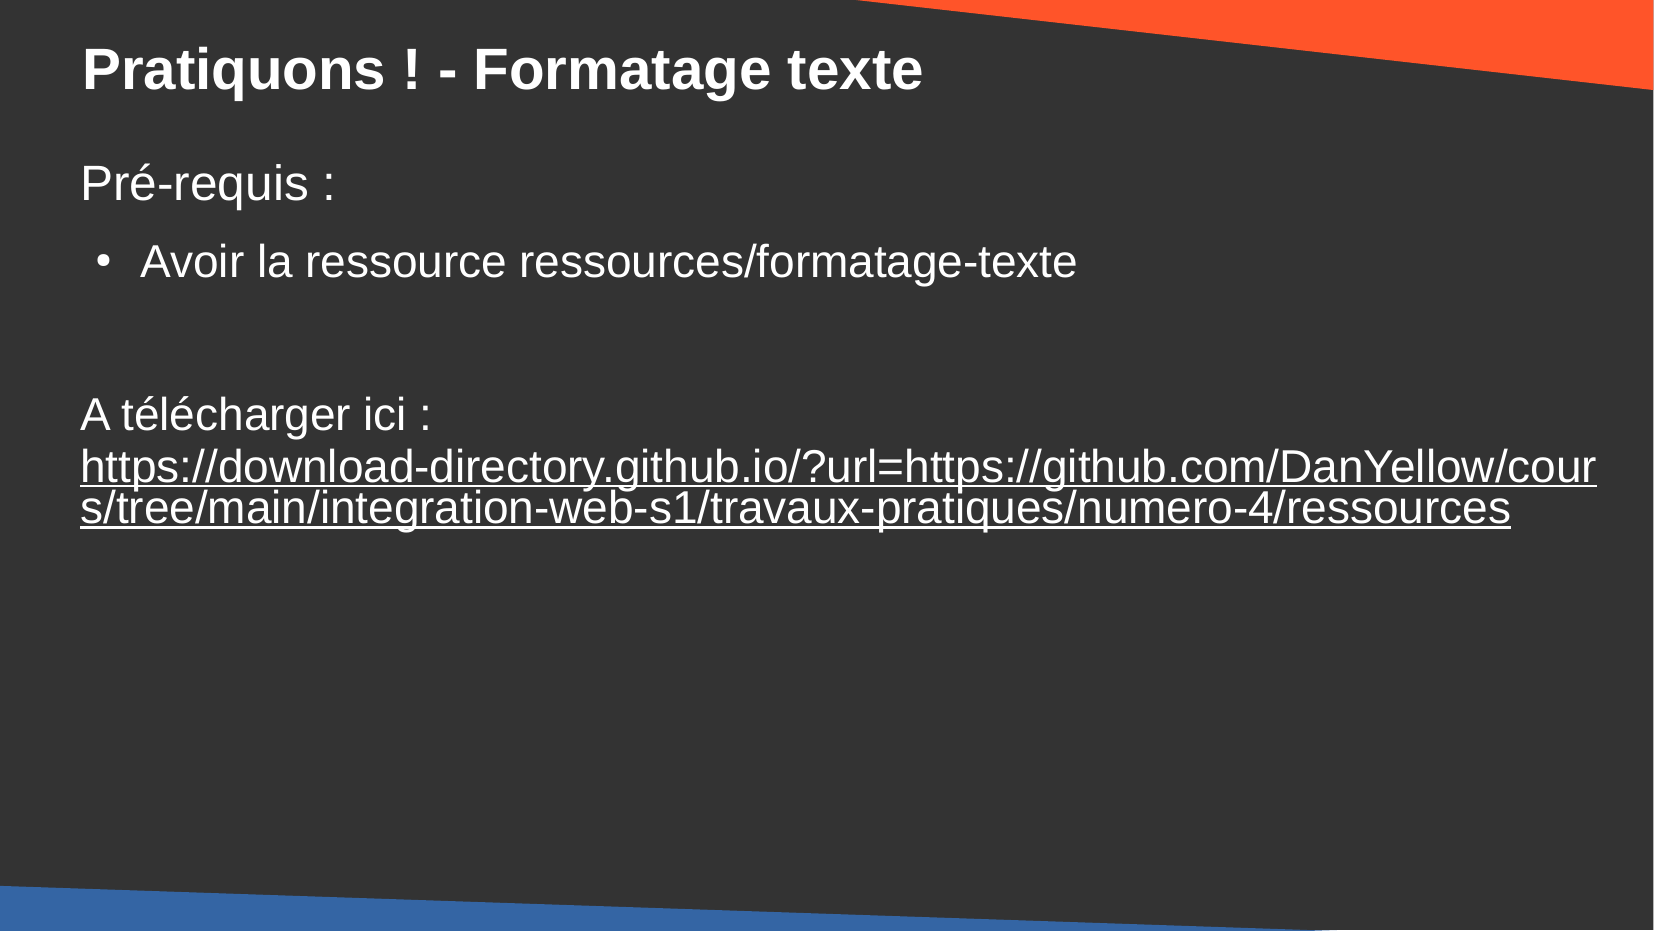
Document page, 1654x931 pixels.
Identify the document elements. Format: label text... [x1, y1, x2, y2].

text_box [0, 885, 1337, 931]
title Pratiquons ! - Formatage texte [82, 37, 1571, 114]
list Pré-requis : Avoir la ressource ressources/formatage-texte A télécharger ici : https://download-directory.github.io/?url=https://github.com/DanYellow/cours/tree/main/integration-web-s1/travaux-pratiques/numero-4/ressources [80, 155, 1620, 493]
text_box [856, 0, 1654, 91]
